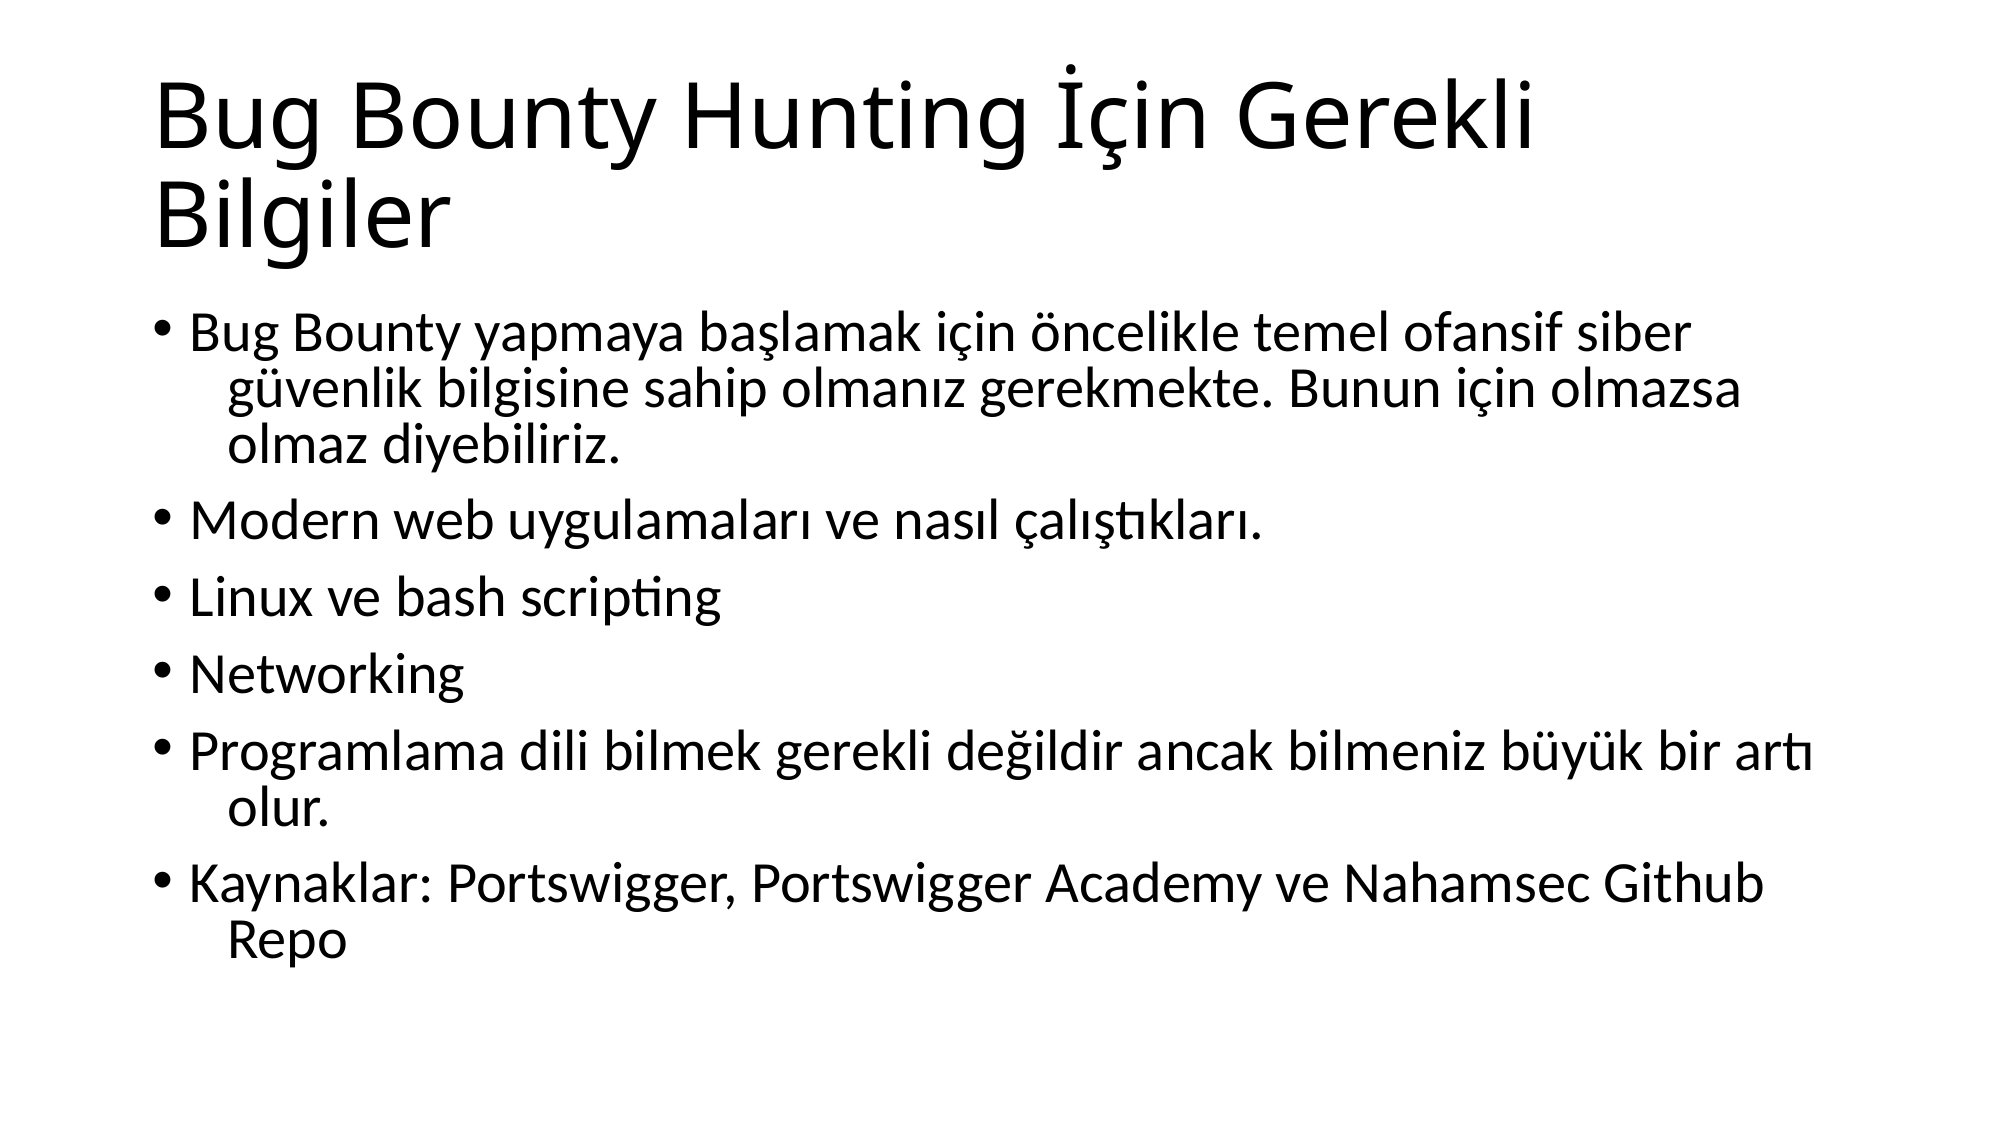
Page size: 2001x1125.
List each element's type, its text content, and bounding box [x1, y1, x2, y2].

title Bug Bounty Hunting İçin Gerekli Bilgiler [137, 59, 1863, 278]
list Bug Bounty yapmaya başlamak için öncelikle temel ofansif siber güvenlik bilgisine sahip olmanız gerekmekte. Bunun için olmazsa olmaz diyebiliriz. Modern web uygulamaları ve nasıl çalıştıkları. Linux ve bash scripting Networking Programlama dili bilmek gerekli değildir ancak bilmeniz büyük bir artı olur. Kaynaklar: Portswigger, Portswigger Academy ve Nahamsec Github Repo [137, 299, 1863, 1014]
